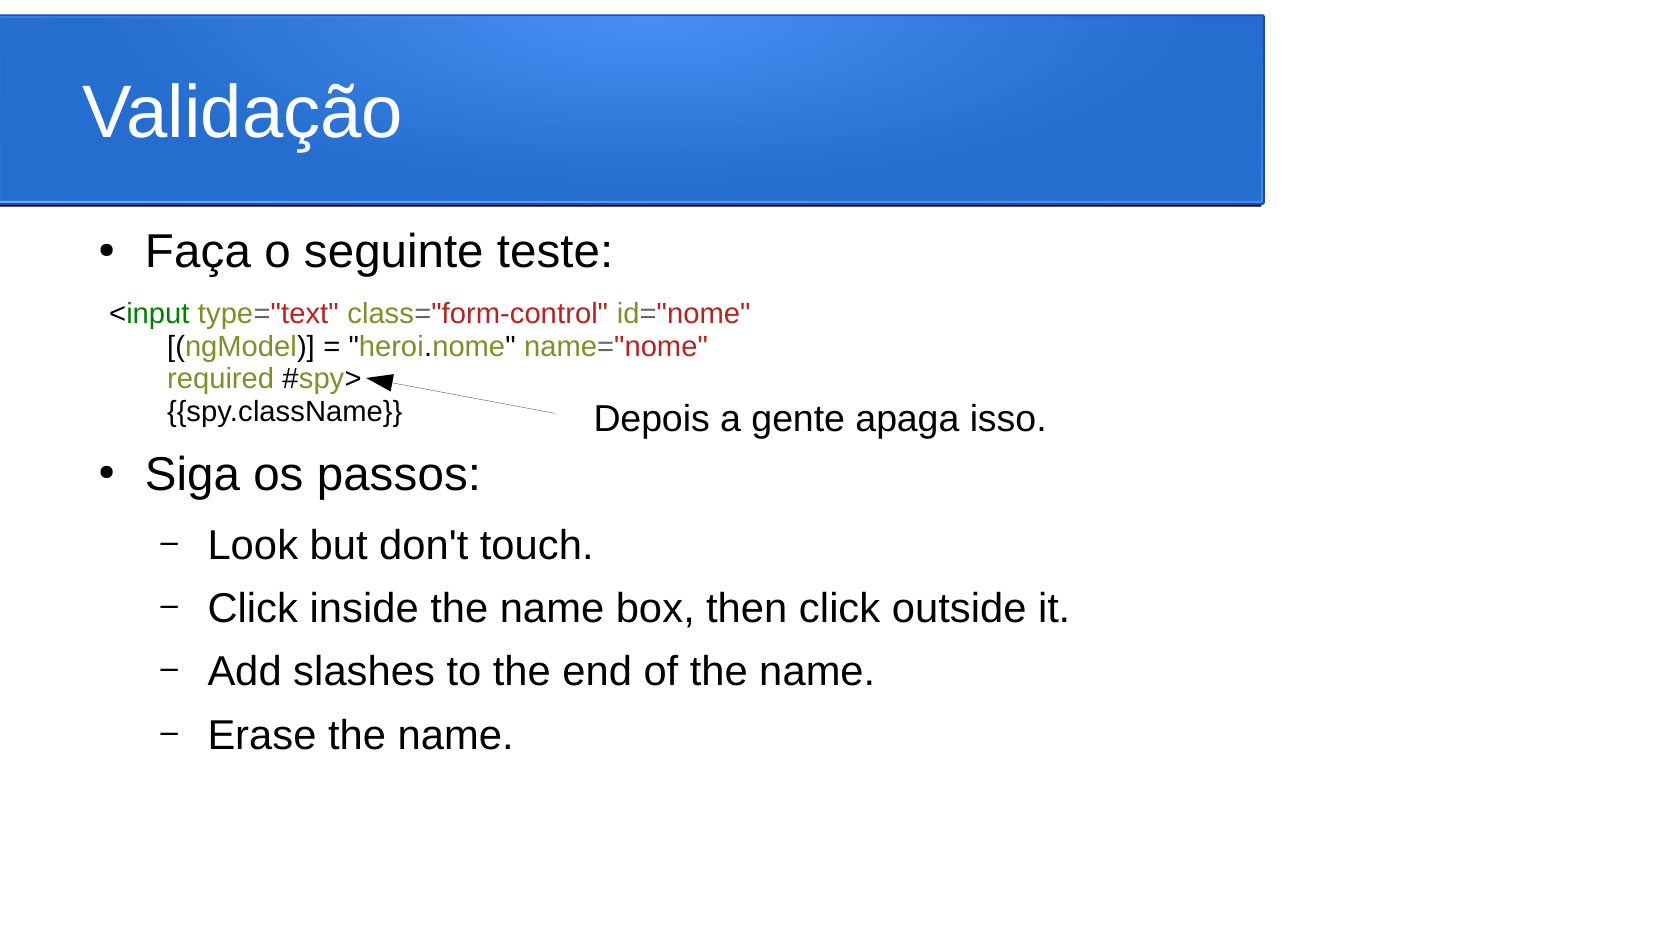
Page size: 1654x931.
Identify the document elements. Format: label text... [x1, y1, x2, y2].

list Faça o seguinte teste: Siga os passos: Look but don't touch. Click inside the name box, then click outside it. Add slashes to the end of the name. Erase the name. [82, 224, 1571, 764]
text_box Depois a gente apaga isso. [578, 389, 1062, 447]
text_box <input type="text" class="form-control" id="nome" [(ngModel)] = "heroi.nome" name="nome" required #spy> {{spy.className}} [94, 289, 1063, 479]
title Validação [82, 35, 1235, 189]
